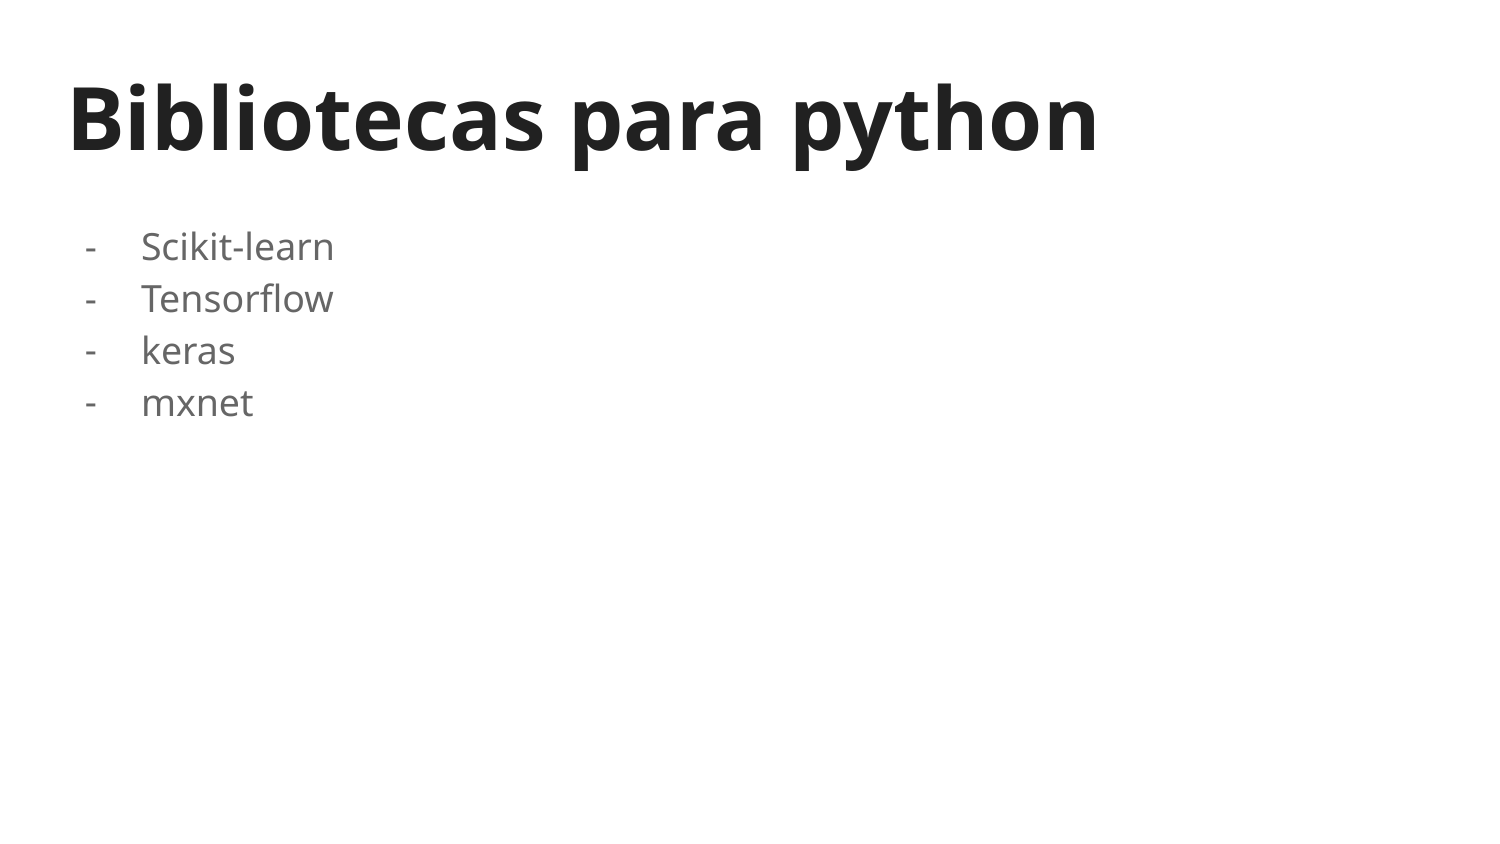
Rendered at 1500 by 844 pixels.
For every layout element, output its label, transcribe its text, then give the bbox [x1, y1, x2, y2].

title Bibliotecas para python [51, 48, 1449, 180]
list Scikit-learn Tensorflow keras mxnet [51, 201, 1449, 750]
